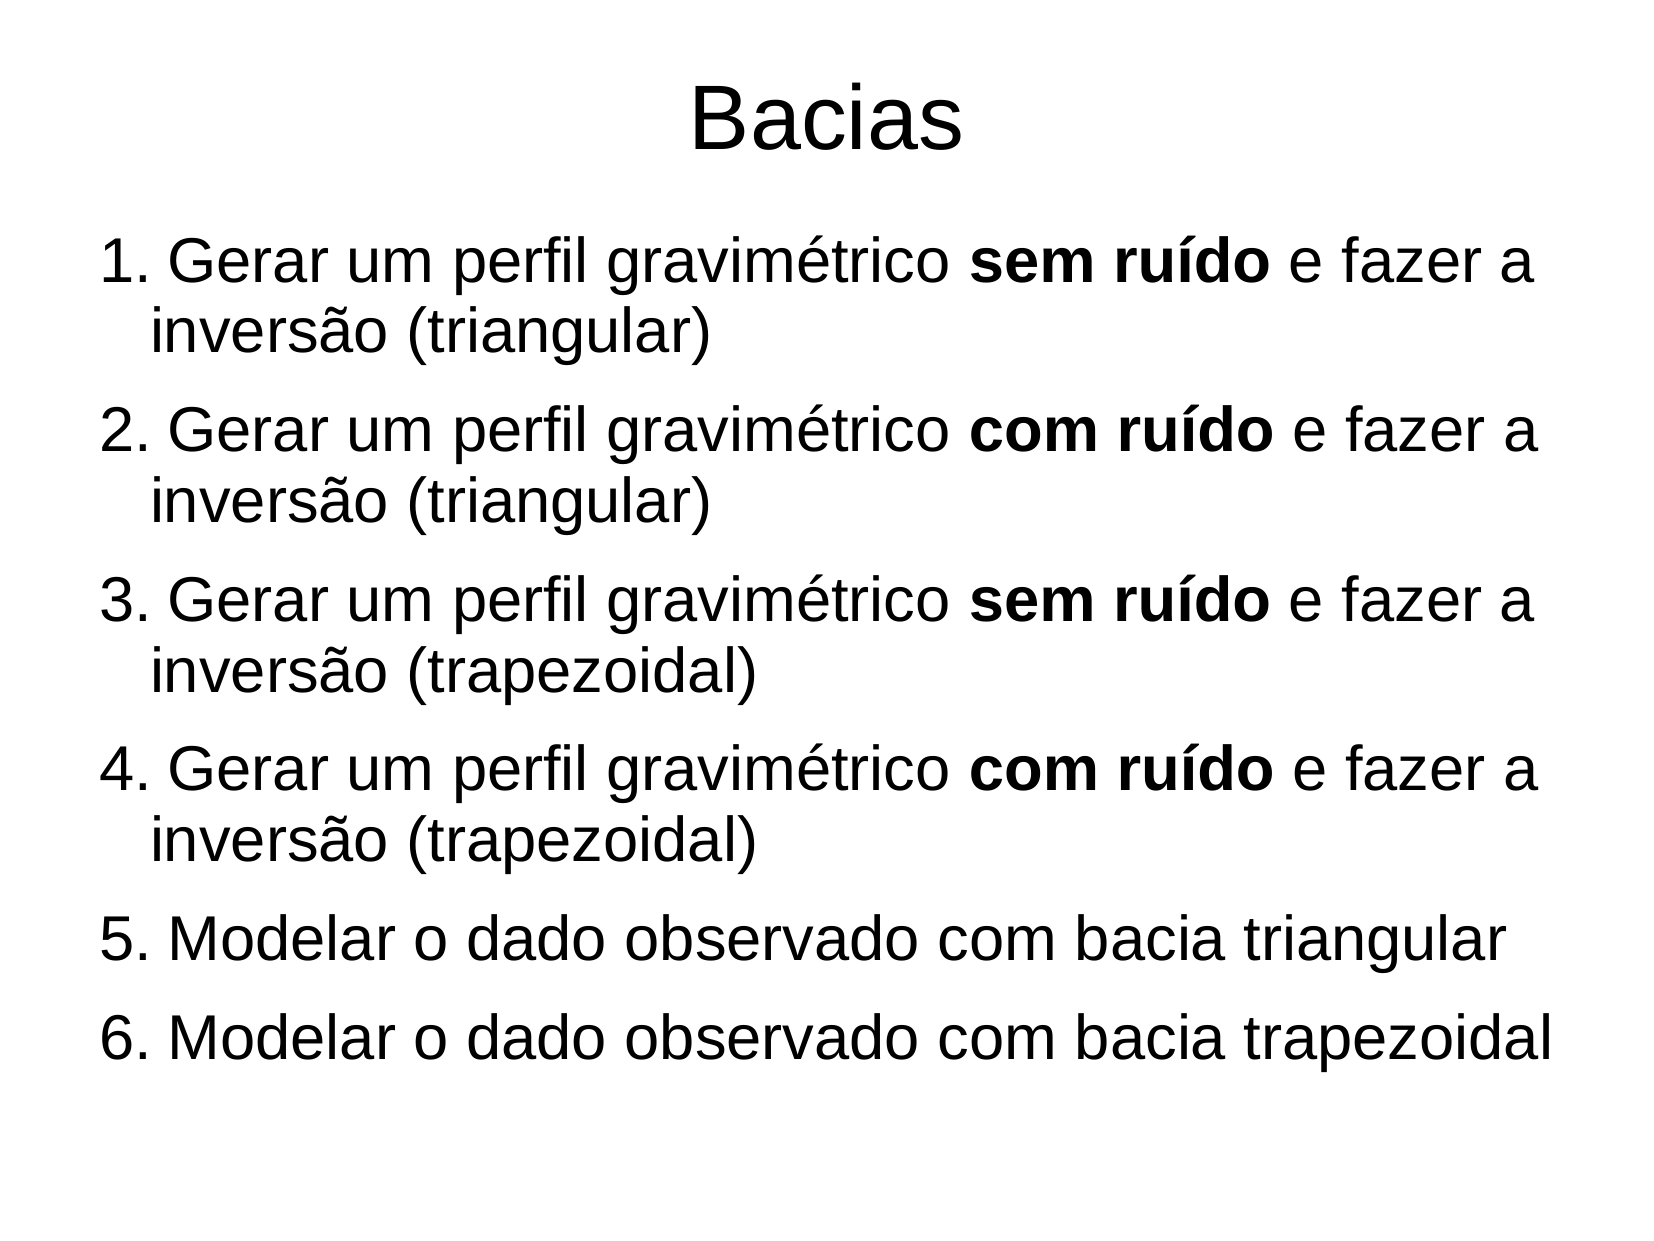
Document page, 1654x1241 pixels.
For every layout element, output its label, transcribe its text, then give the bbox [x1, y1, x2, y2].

list Gerar um perfil gravimétrico sem ruído e fazer a inversão (triangular) Gerar um perfil gravimétrico com ruído e fazer a inversão (triangular) Gerar um perfil gravimétrico sem ruído e fazer a inversão (trapezoidal) Gerar um perfil gravimétrico com ruído e fazer a inversão (trapezoidal) Modelar o dado observado com bacia triangular Modelar o dado observado com bacia trapezoidal [82, 225, 1571, 1171]
title Bacias [82, 13, 1571, 222]
